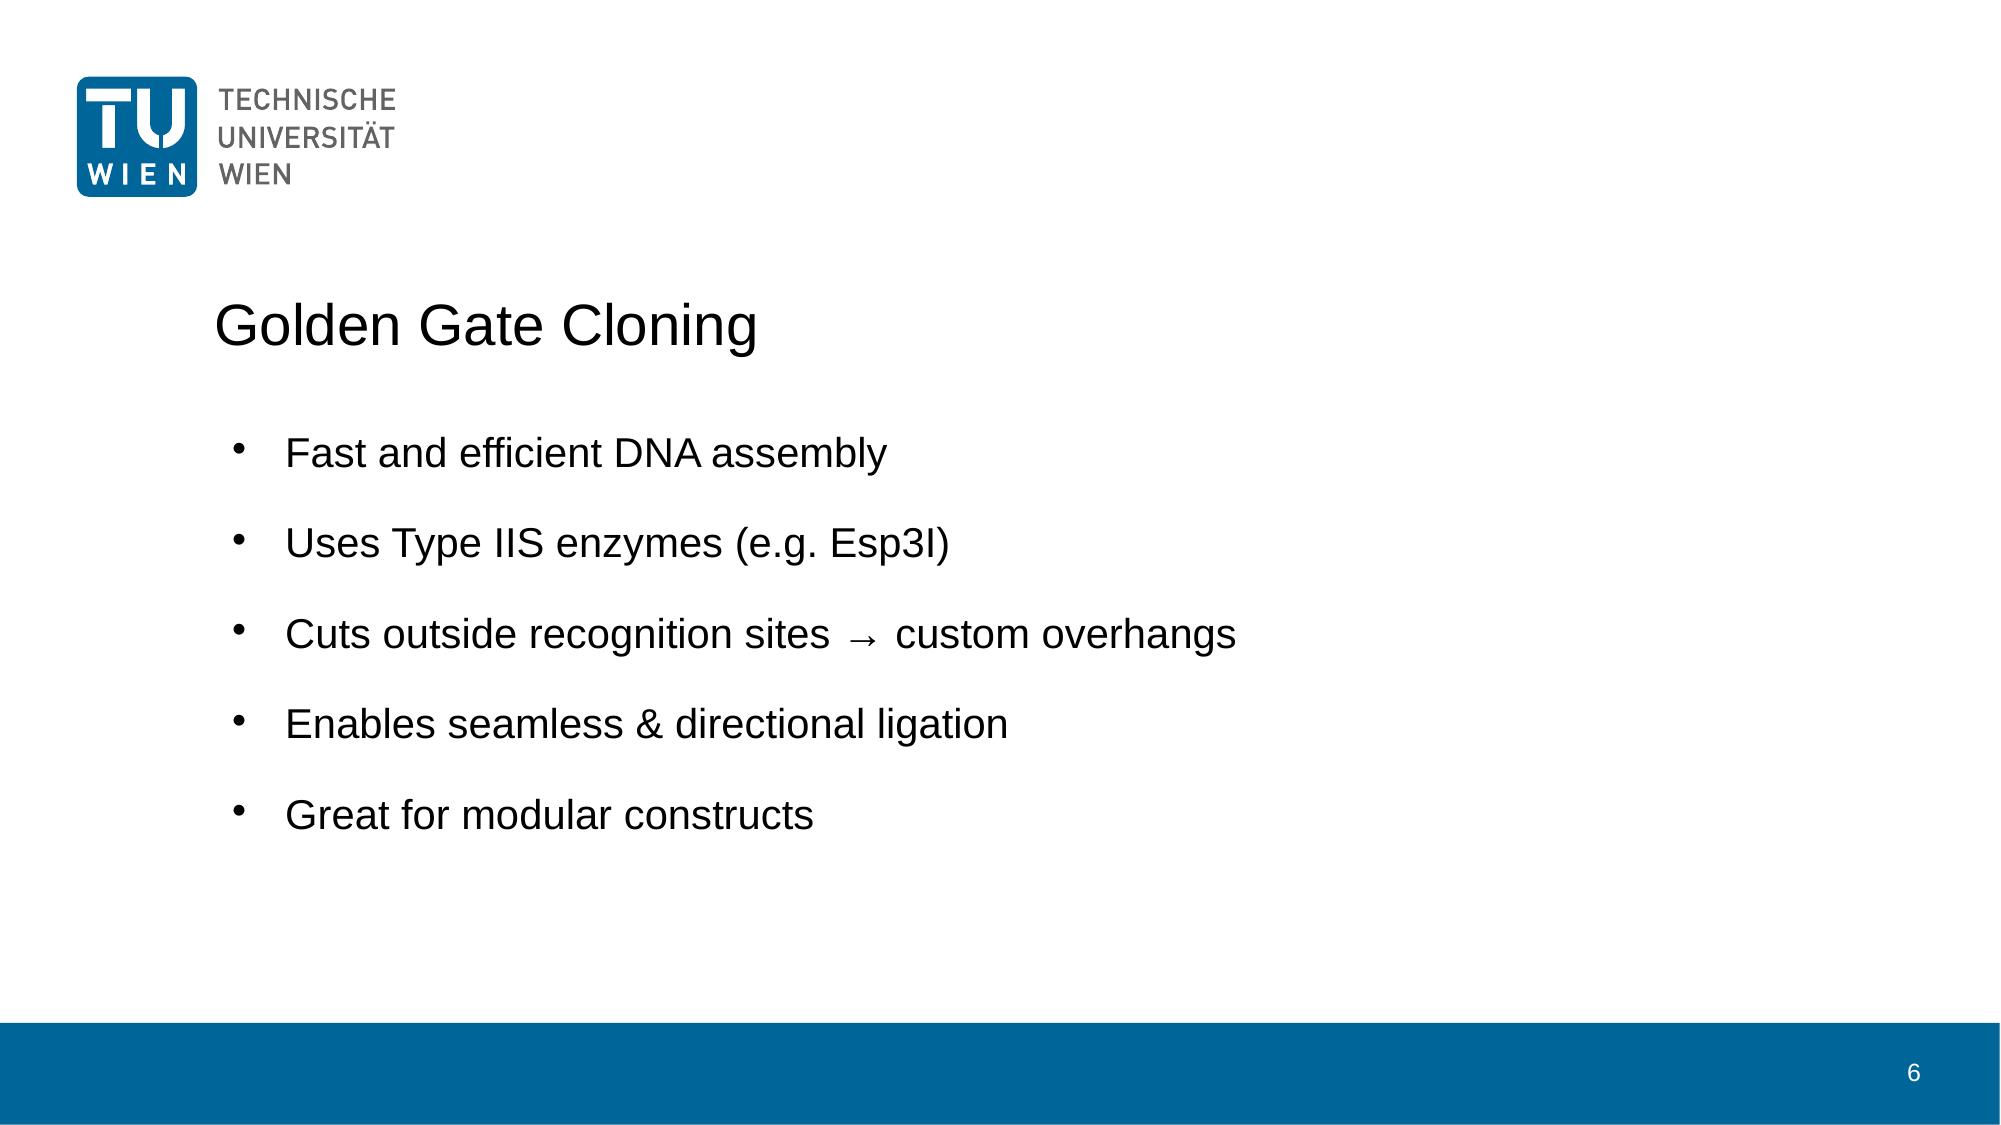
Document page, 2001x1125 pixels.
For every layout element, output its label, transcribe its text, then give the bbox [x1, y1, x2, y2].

list Fast and efficient DNA assembly Uses Type IIS enzymes (e.g. Esp3I) Cuts outside recognition sites → custom overhangs Enables seamless & directional ligation Great for modular constructs [214, 431, 1922, 941]
title Golden Gate Cloning [214, 254, 1922, 390]
